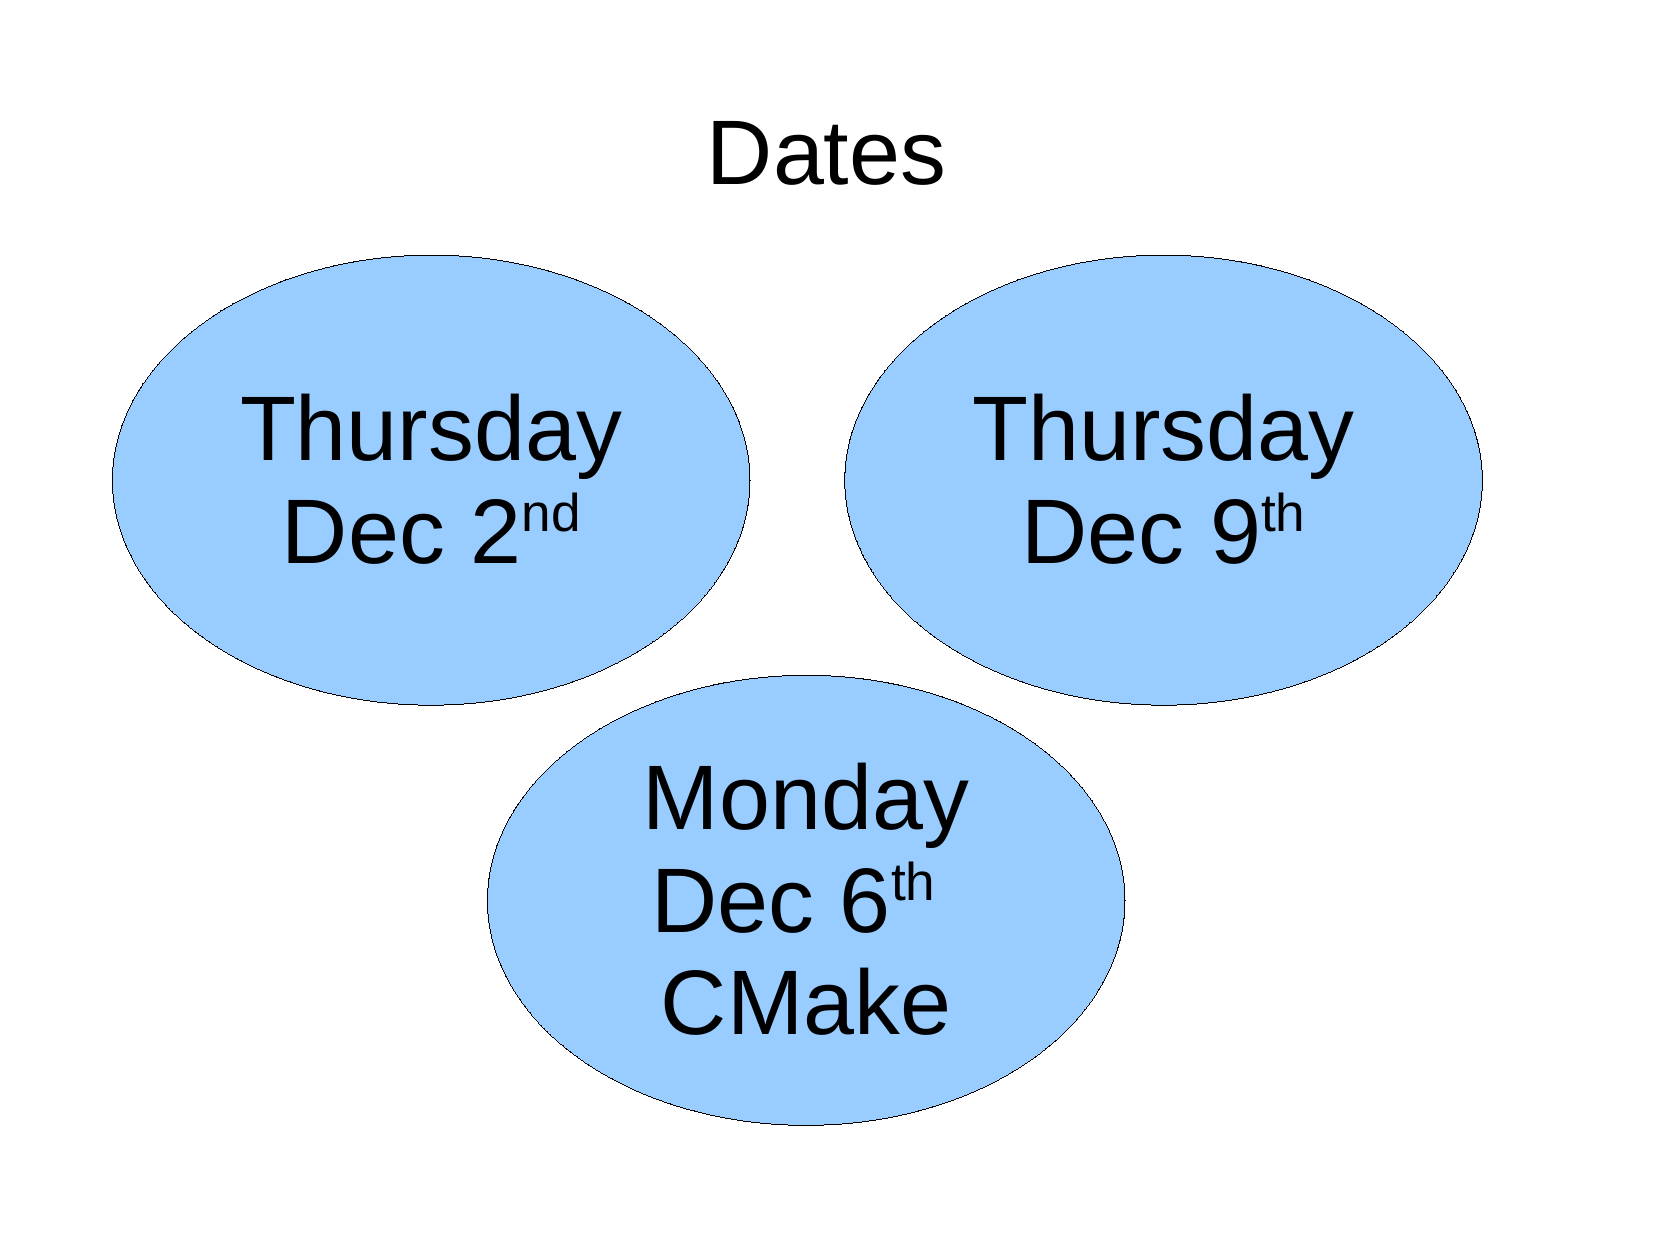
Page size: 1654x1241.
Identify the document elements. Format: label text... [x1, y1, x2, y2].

text_box Monday Dec 6th CMake [487, 675, 1126, 1126]
title Dates [82, 56, 1571, 250]
text_box Thursday Dec 2nd [112, 255, 751, 706]
text_box Thursday Dec 9th [844, 255, 1483, 706]
